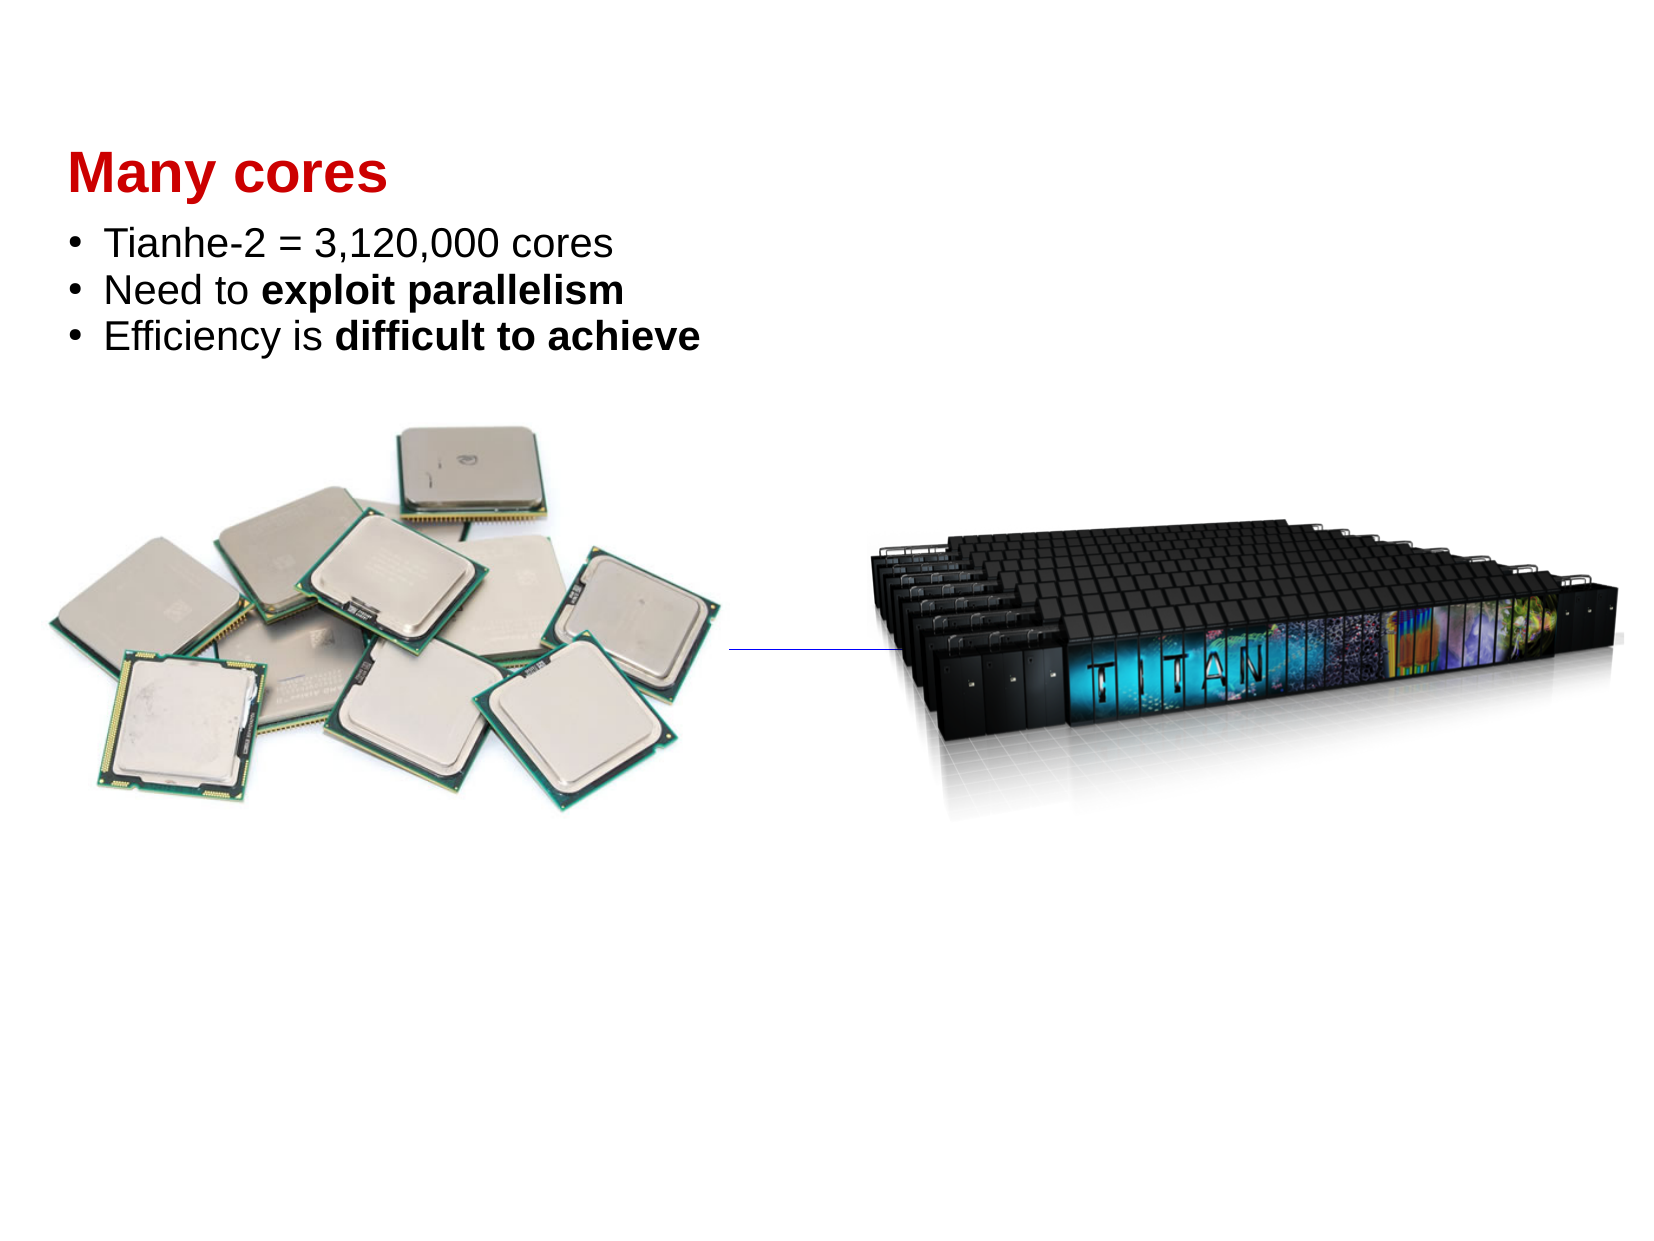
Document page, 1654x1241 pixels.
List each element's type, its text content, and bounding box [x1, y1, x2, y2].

text_box Tianhe-2 = 3,120,000 cores Need to exploit parallelism Efficiency is difficult to achieve [53, 212, 745, 369]
picture [41, 413, 730, 827]
picture [867, 490, 1625, 845]
text_box Many cores [53, 132, 404, 212]
